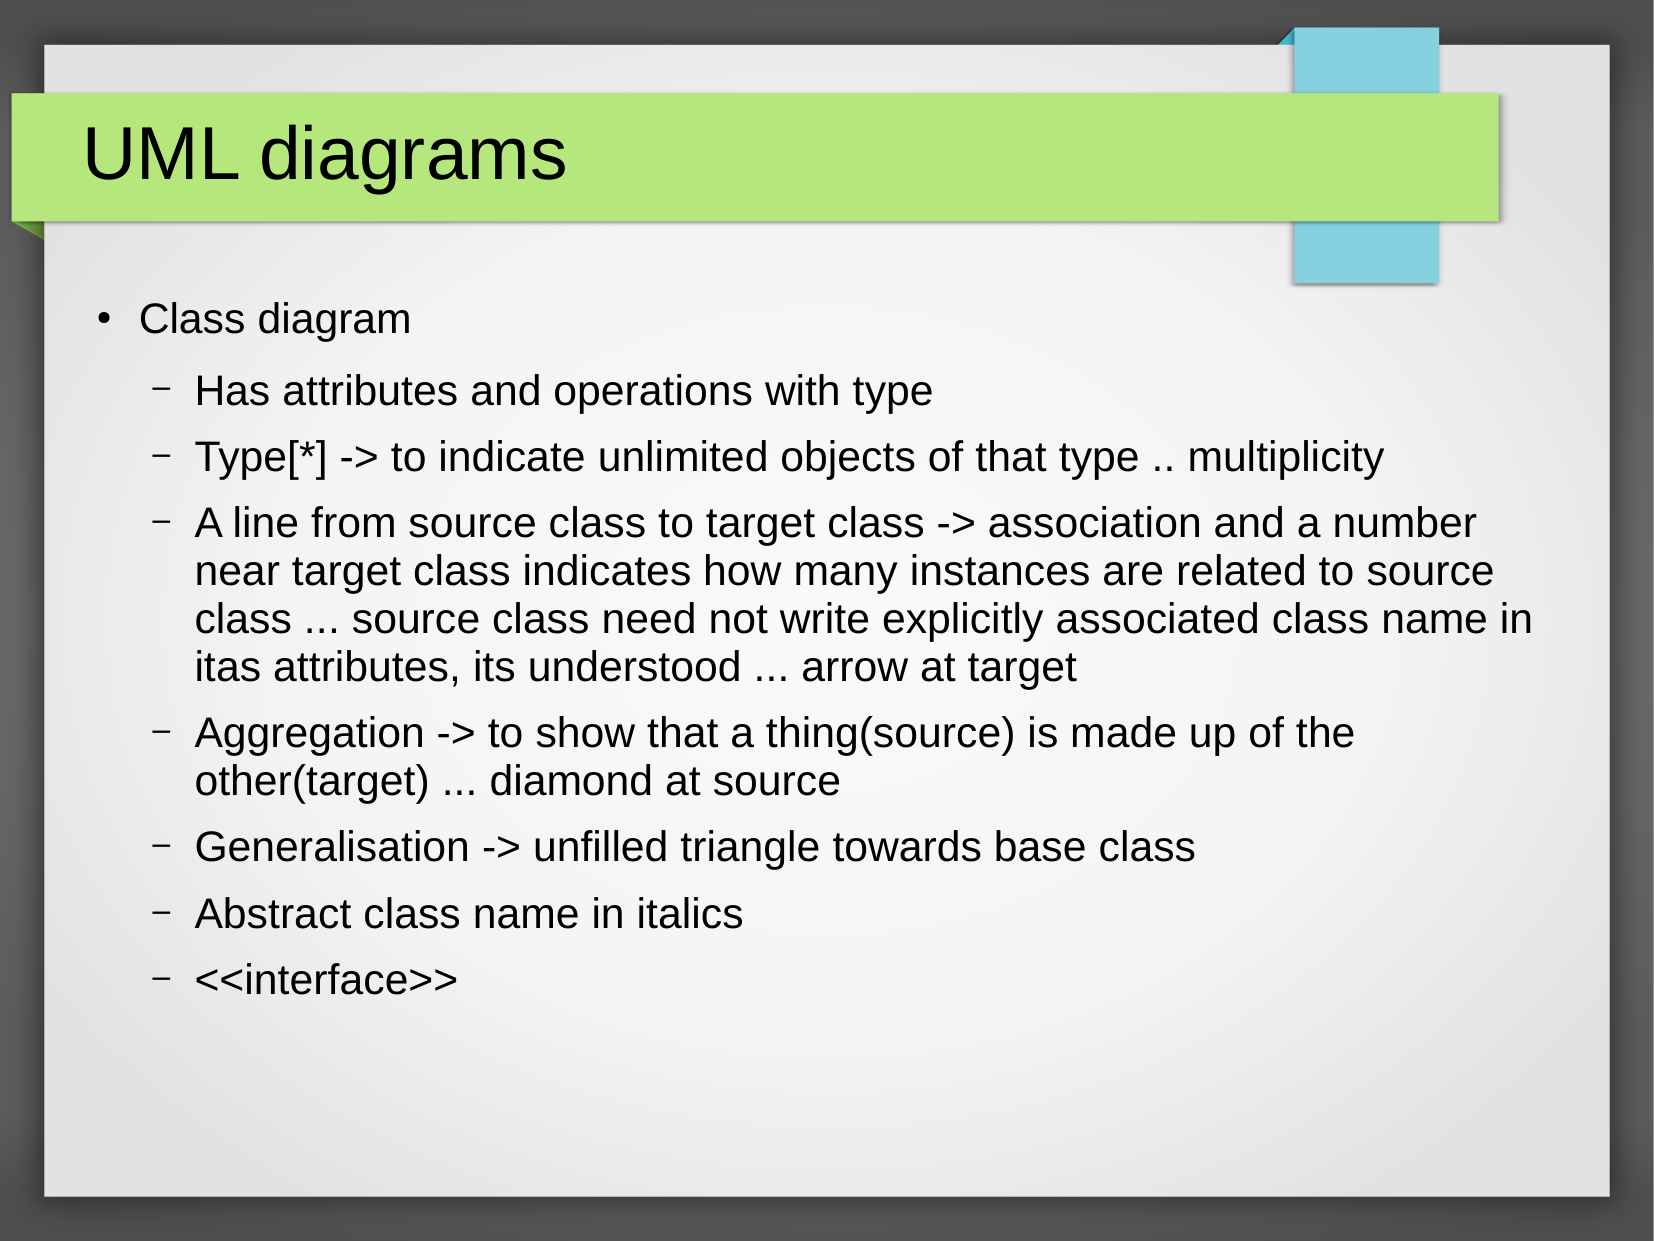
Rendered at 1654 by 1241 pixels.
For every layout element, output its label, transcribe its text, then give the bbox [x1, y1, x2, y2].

picture [0, 0, 1654, 1241]
title UML diagrams [82, 94, 1264, 213]
list Class diagram Has attributes and operations with type Type[*] -> to indicate unlimited objects of that type .. multiplicity A line from source class to target class -> association and a number near target class indicates how many instances are related to source class ... source class need not write explicitly associated class name in itas attributes, its understood ... arrow at target Aggregation -> to show that a thing(source) is made up of the other(target) ... diamond at source Generalisation -> unfilled triangle towards base class Abstract class name in italics <<interface>> [82, 295, 1571, 1015]
